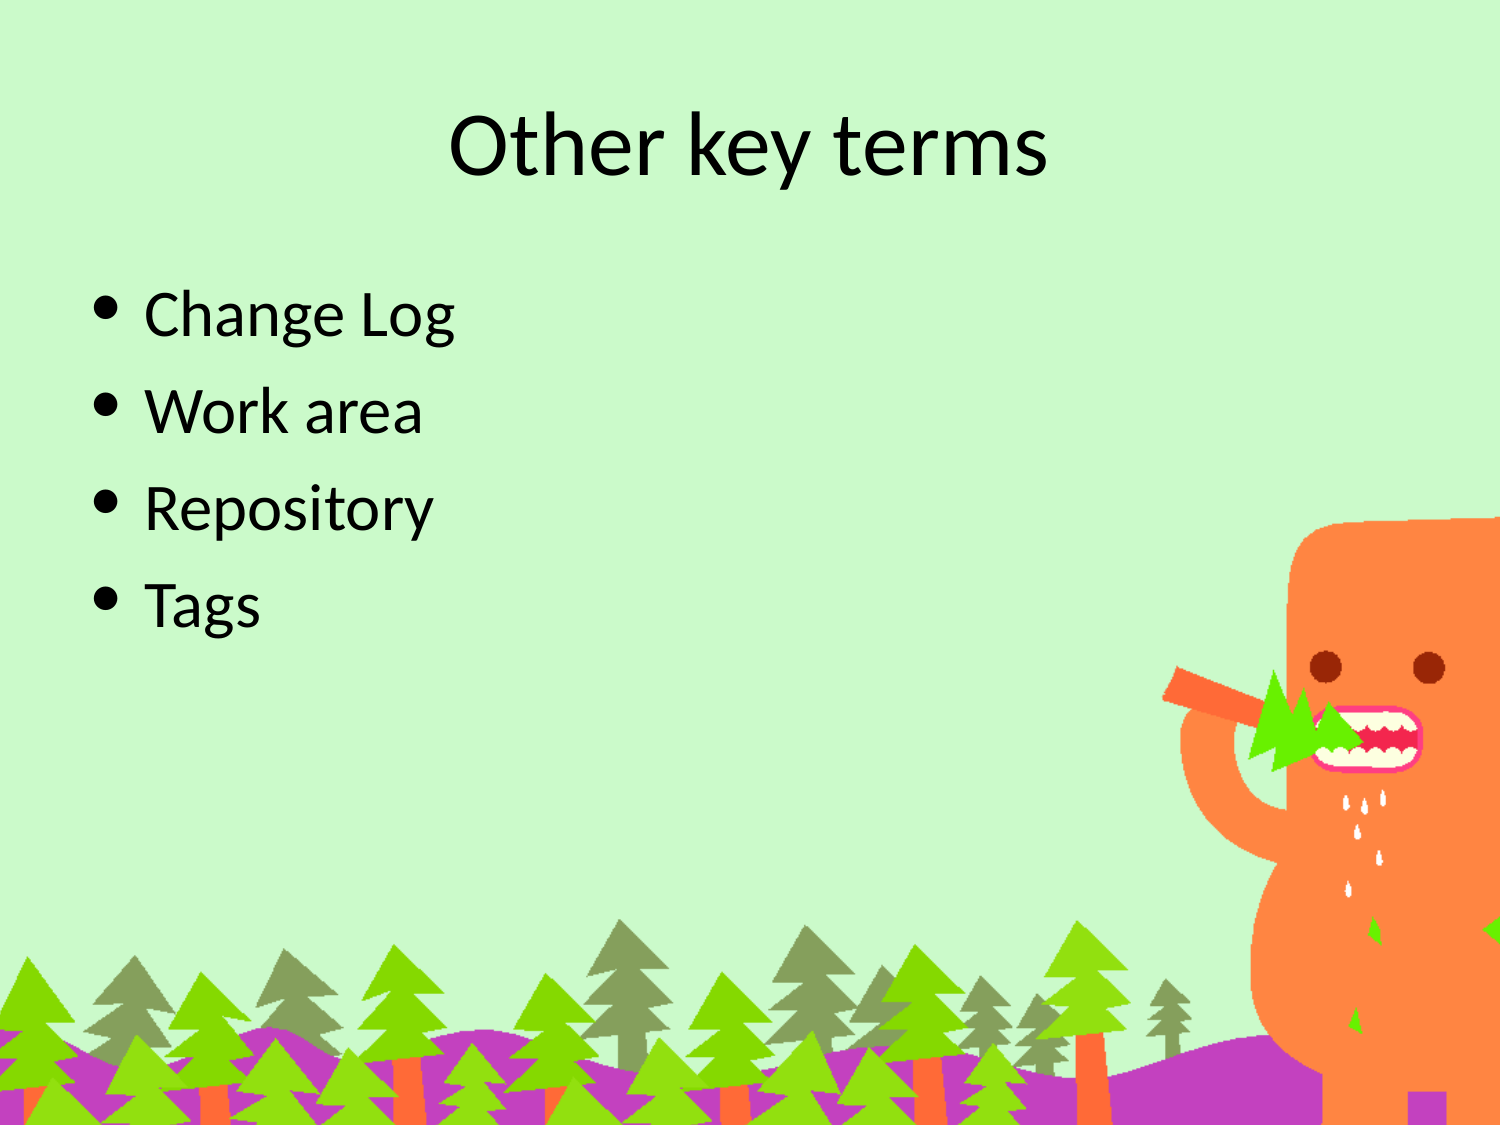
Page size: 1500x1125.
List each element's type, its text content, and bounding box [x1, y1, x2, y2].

list Change Log Work area Repository Tags [75, 262, 1424, 1004]
picture [0, 0, 1500, 1125]
title Other key terms [75, 20, 1424, 257]
